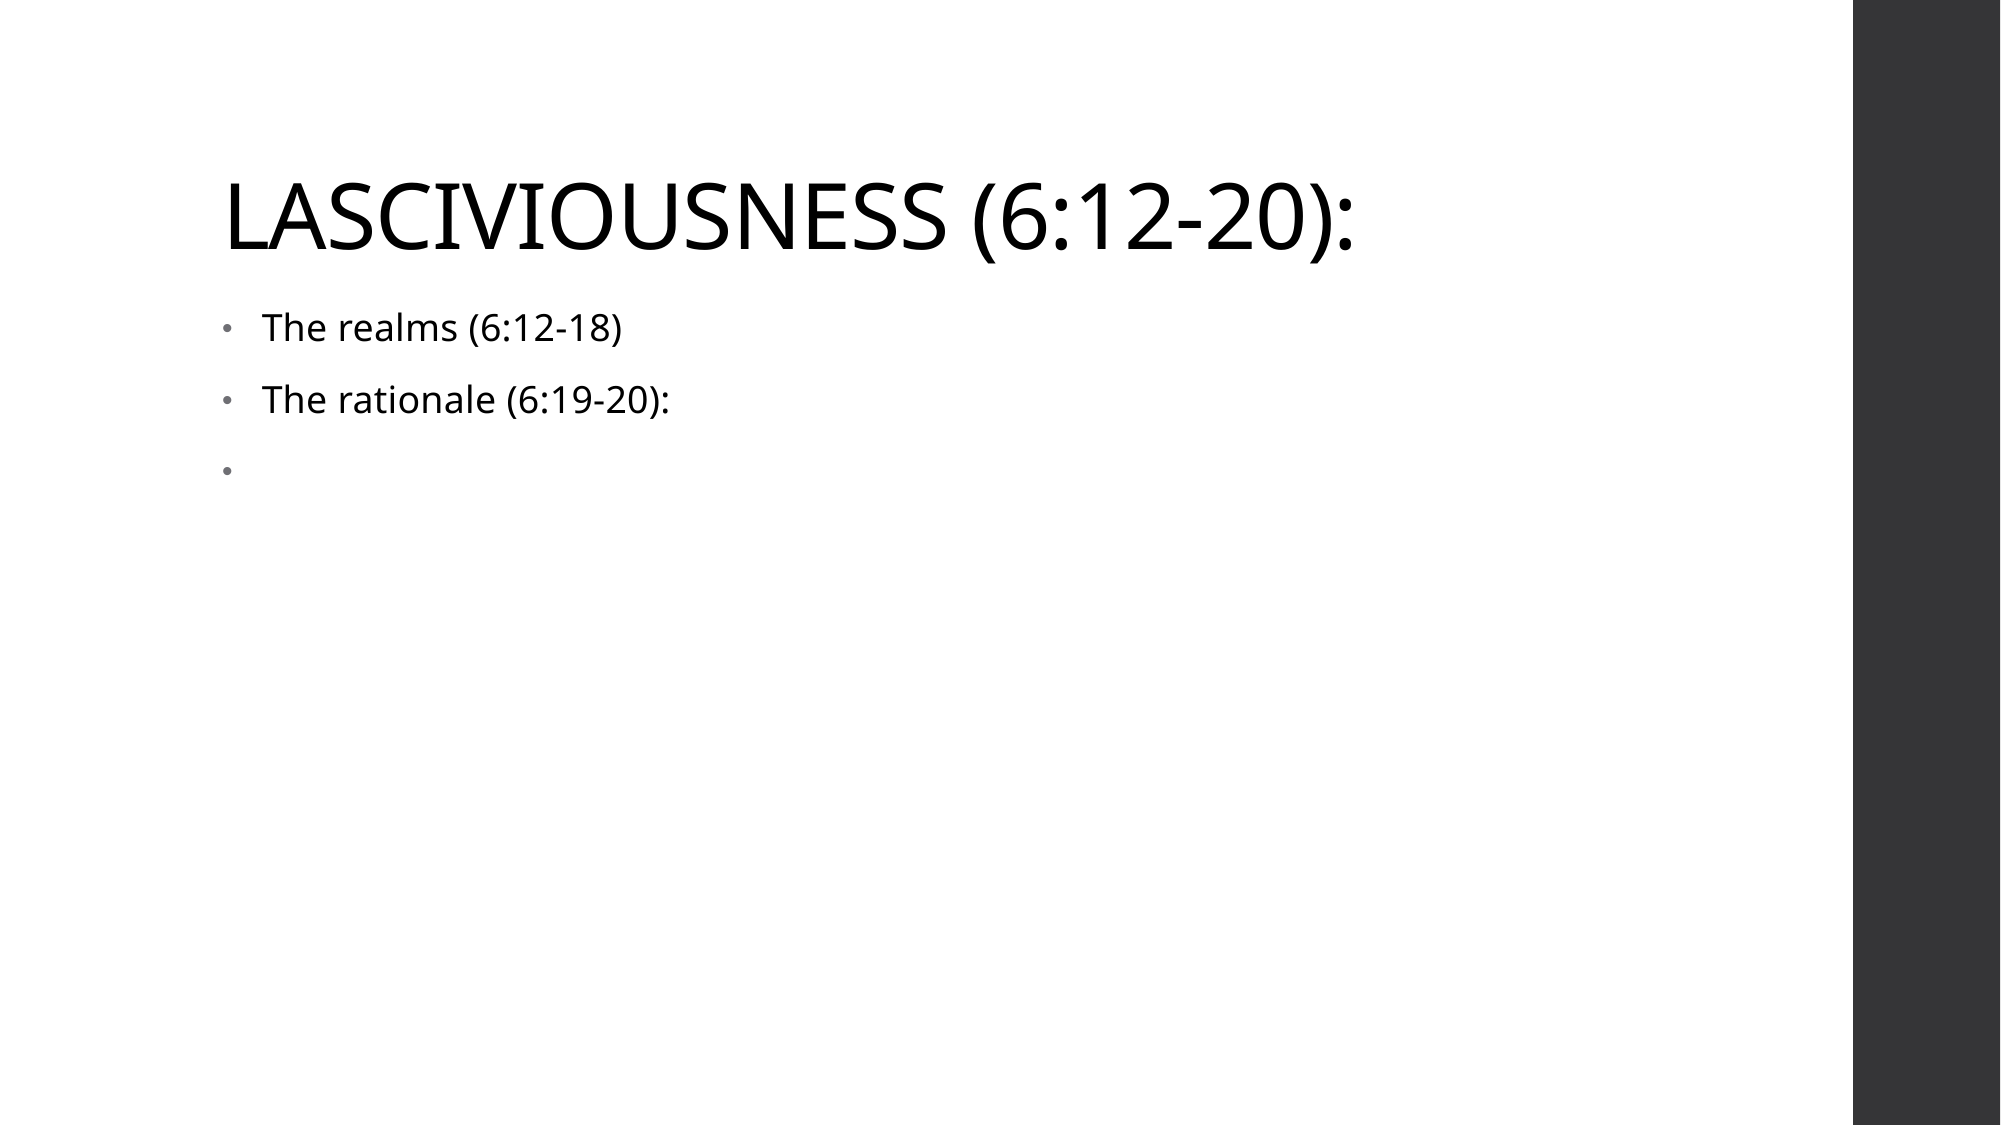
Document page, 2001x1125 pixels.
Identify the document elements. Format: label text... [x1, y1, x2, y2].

title LASCIVIOUSNESS (6:12-20): [206, 60, 1797, 278]
list The realms (6:12-18) The rationale (6:19-20): [206, 299, 1617, 1014]
